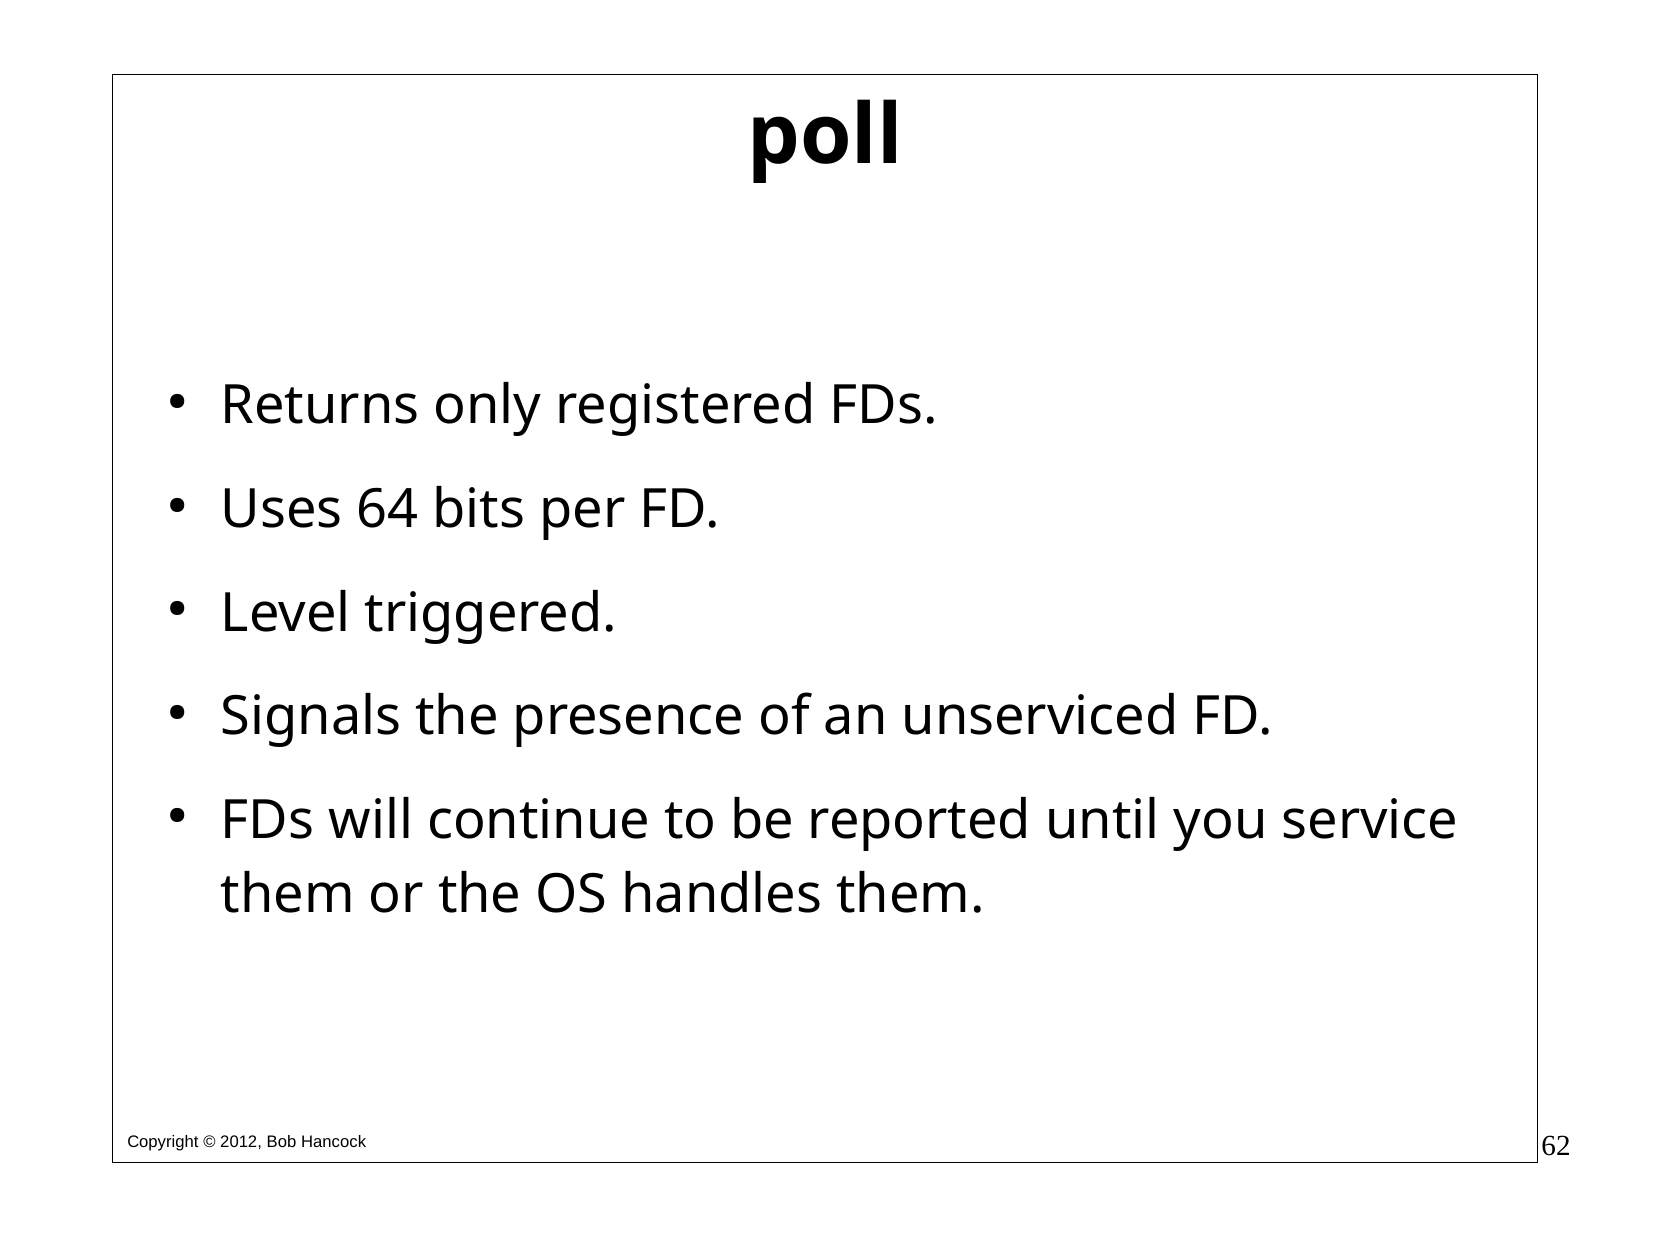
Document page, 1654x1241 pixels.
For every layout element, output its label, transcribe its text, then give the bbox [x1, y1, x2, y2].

title poll [112, 75, 1538, 188]
text_box Copyright © 2012, Bob Hancock [112, 1125, 382, 1159]
list Returns only registered FDs. Uses 64 bits per FD. Level triggered. Signals the presence of an unserviced FD. FDs will continue to be reported until you service them or the OS handles them. [150, 262, 1501, 1126]
